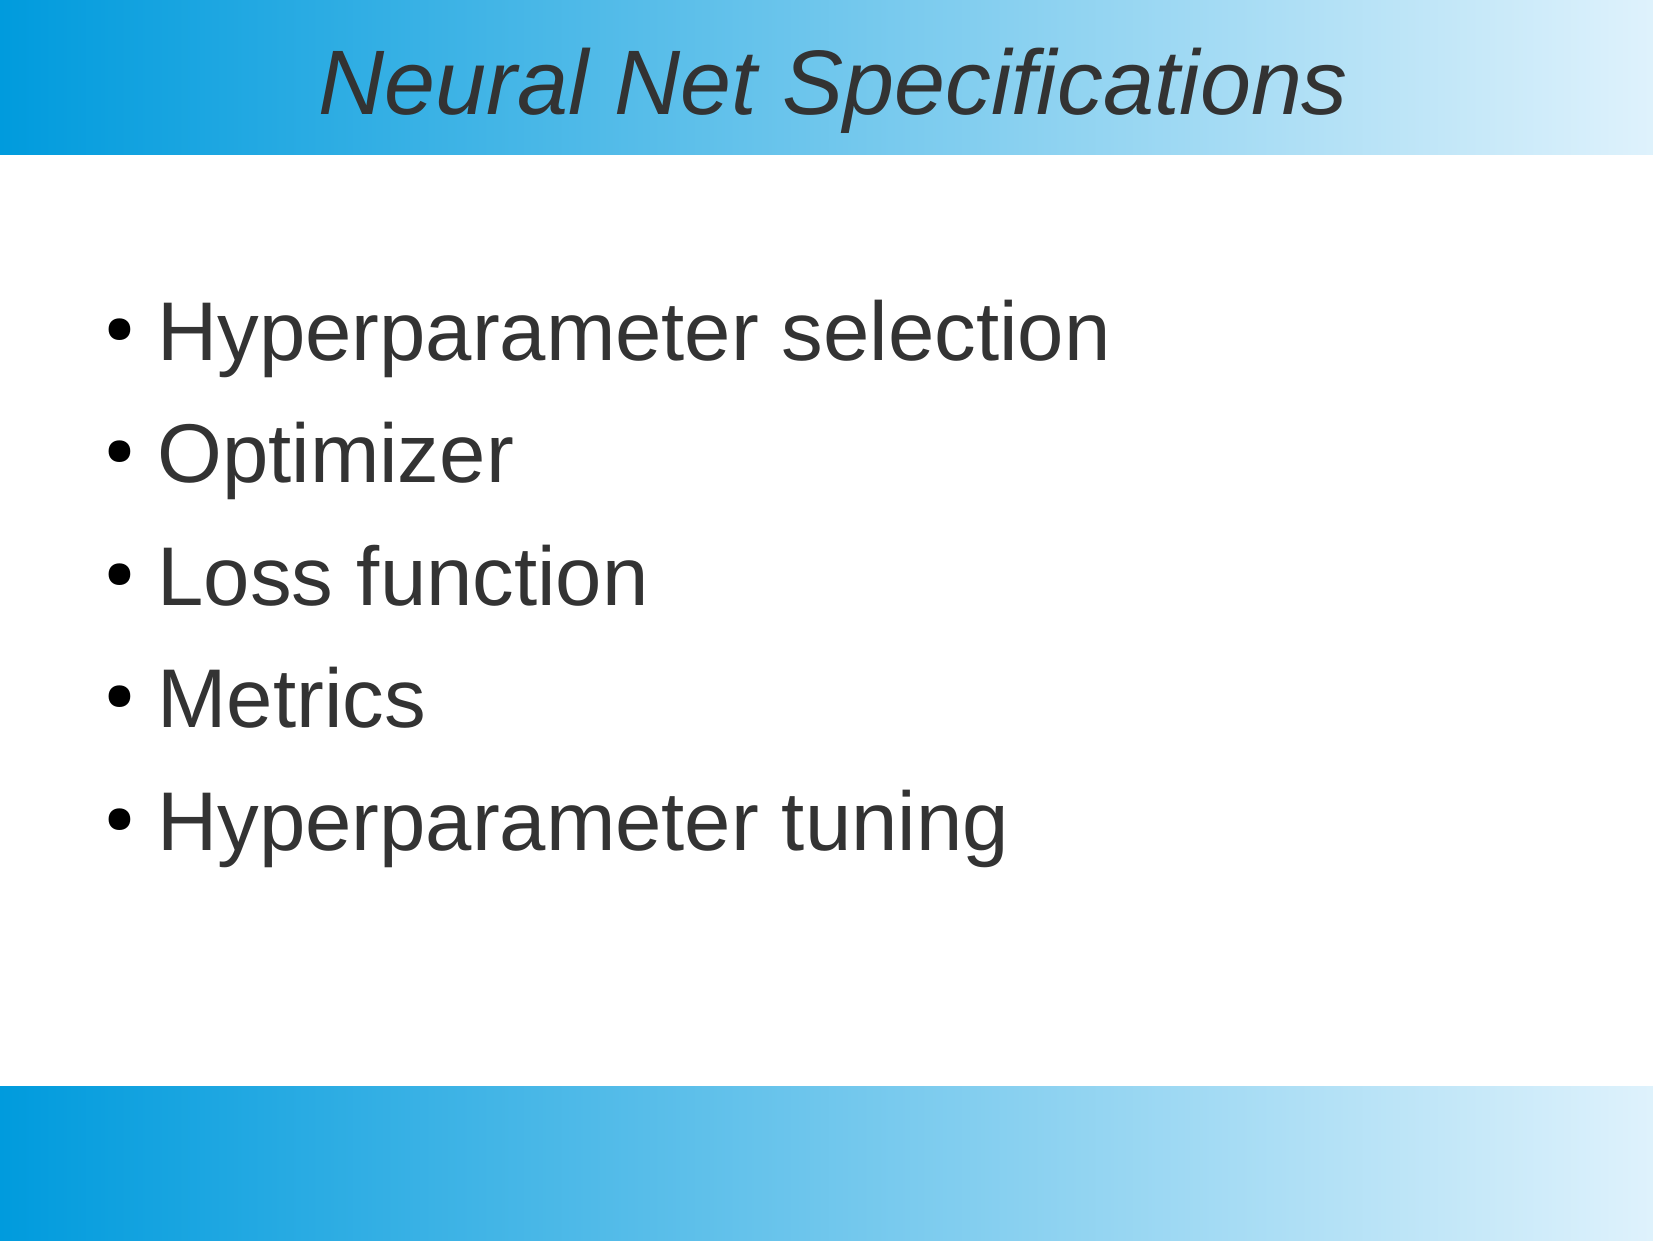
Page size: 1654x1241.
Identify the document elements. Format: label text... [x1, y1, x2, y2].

title Neural Net Specifications [90, 30, 1579, 136]
list Hyperparameter selection Optimizer Loss function Metrics Hyperparameter tuning [86, 285, 1576, 715]
